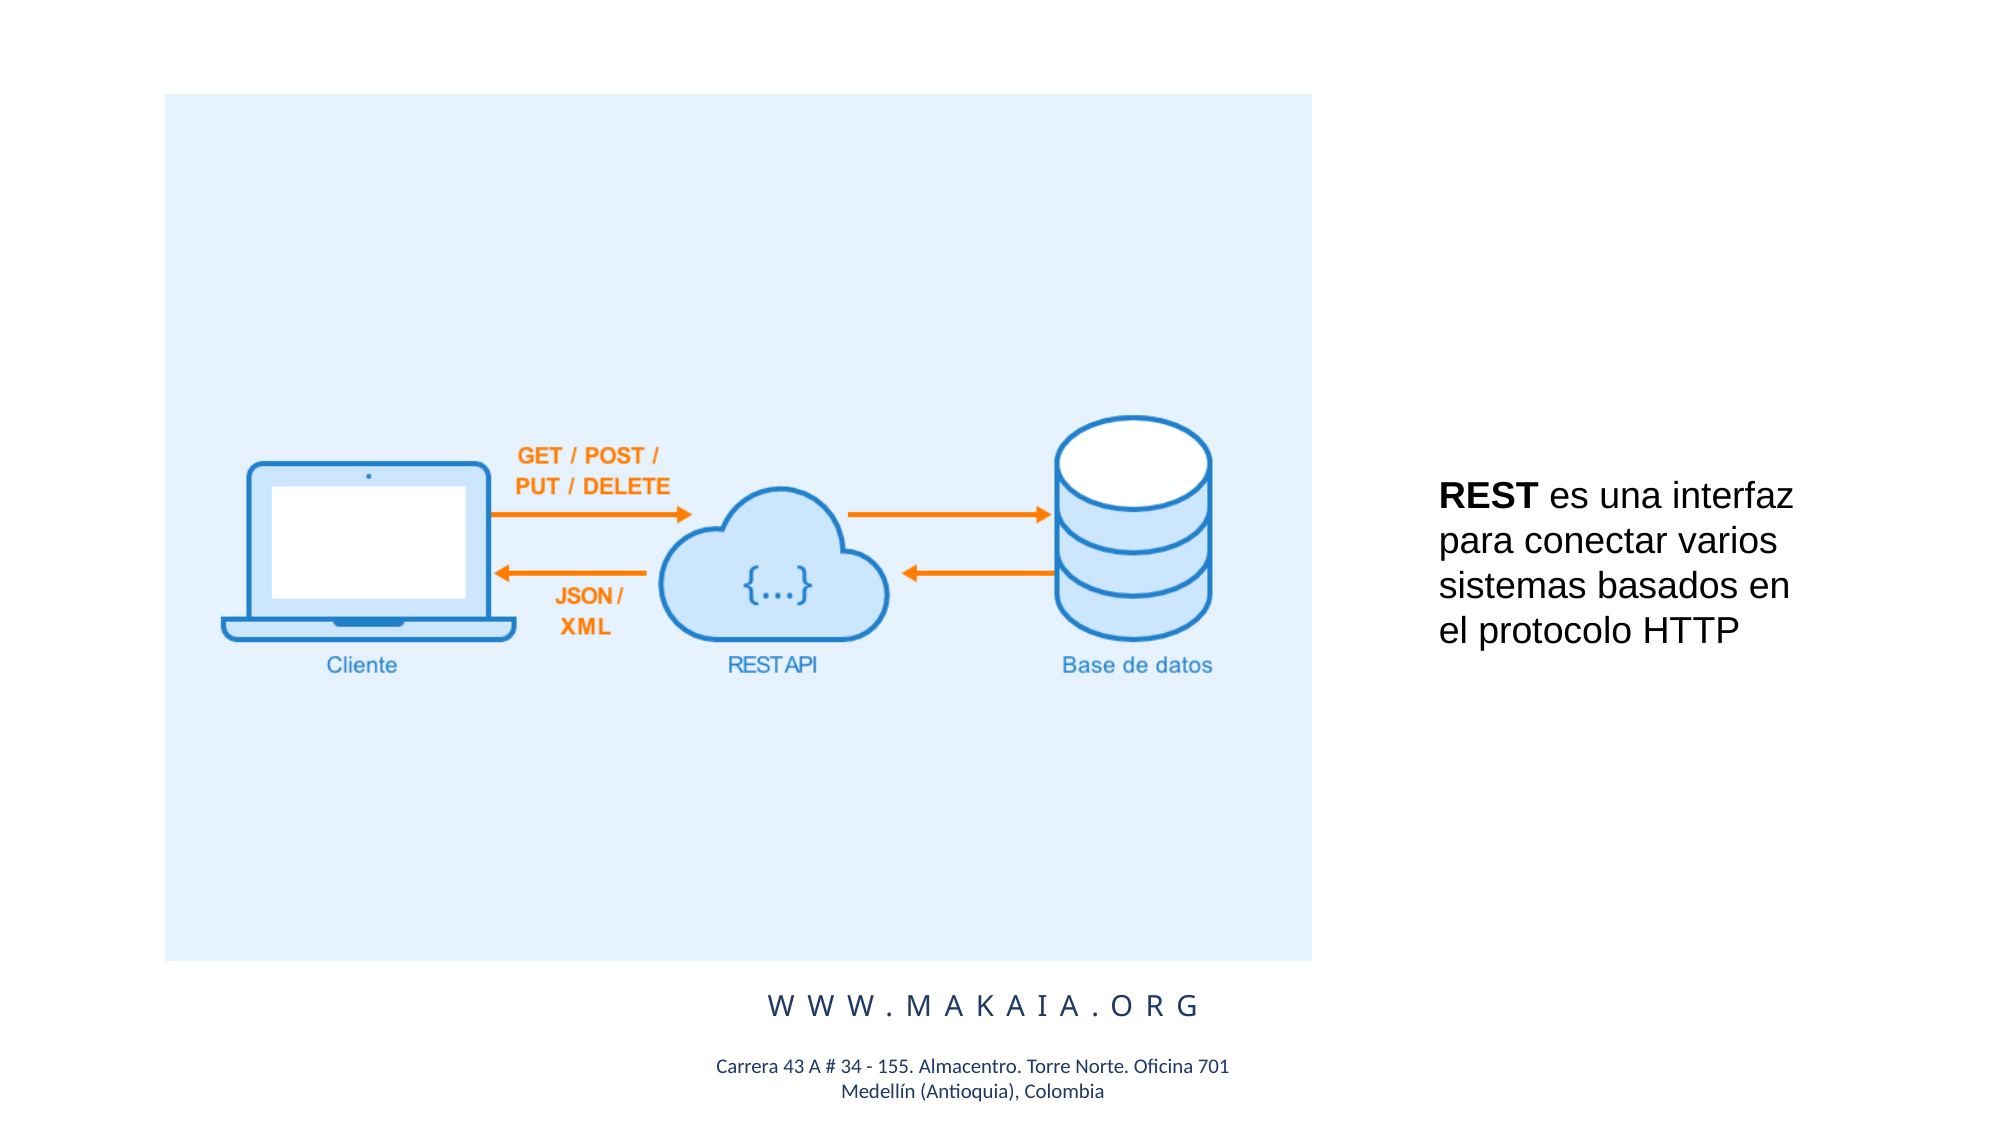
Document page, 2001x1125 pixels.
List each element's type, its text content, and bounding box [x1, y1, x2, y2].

text_box Carrera 43 A # 34 - 155. Almacentro. Torre Norte. Oficina 701 Medellín (Antioquia), Colombia [425, 1045, 1521, 1111]
picture [165, 94, 1312, 961]
text_box WWW.MAKAIA.ORG [489, 980, 1477, 1031]
text_box REST es una interfaz para conectar varios sistemas basados en el protocolo HTTP [1423, 464, 1835, 661]
